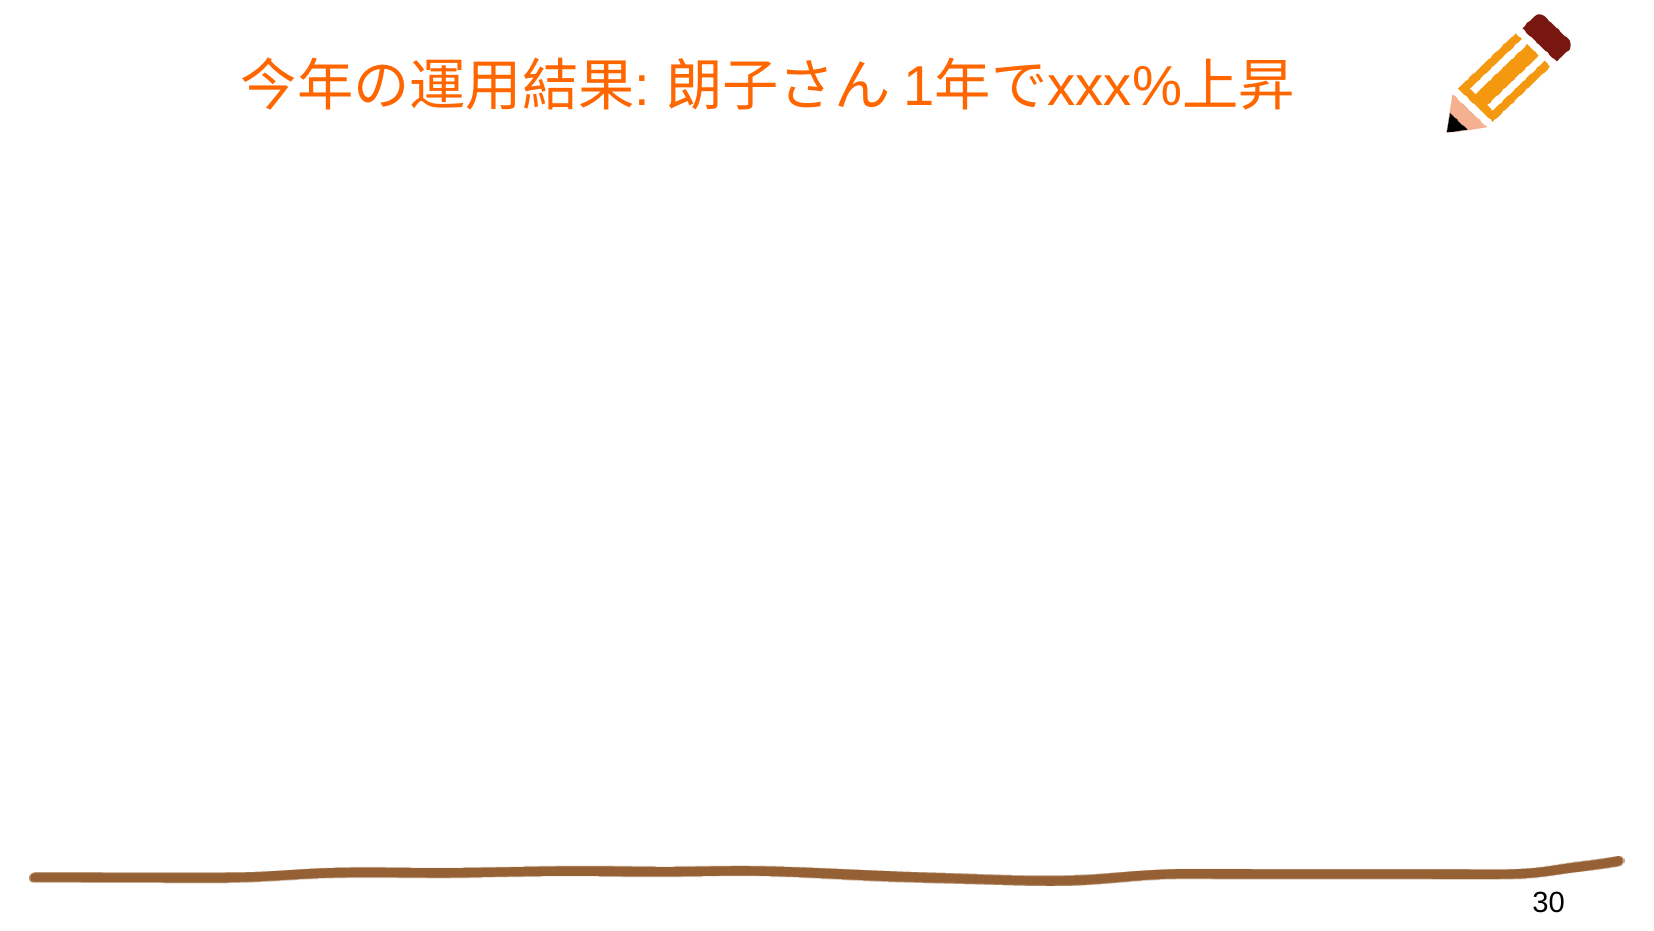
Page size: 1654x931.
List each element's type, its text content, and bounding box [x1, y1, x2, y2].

title 今年の運用結果: 朗子さん 1年でxxx%上昇 [88, 29, 1447, 133]
picture [1446, 14, 1571, 133]
picture [29, 856, 1625, 886]
